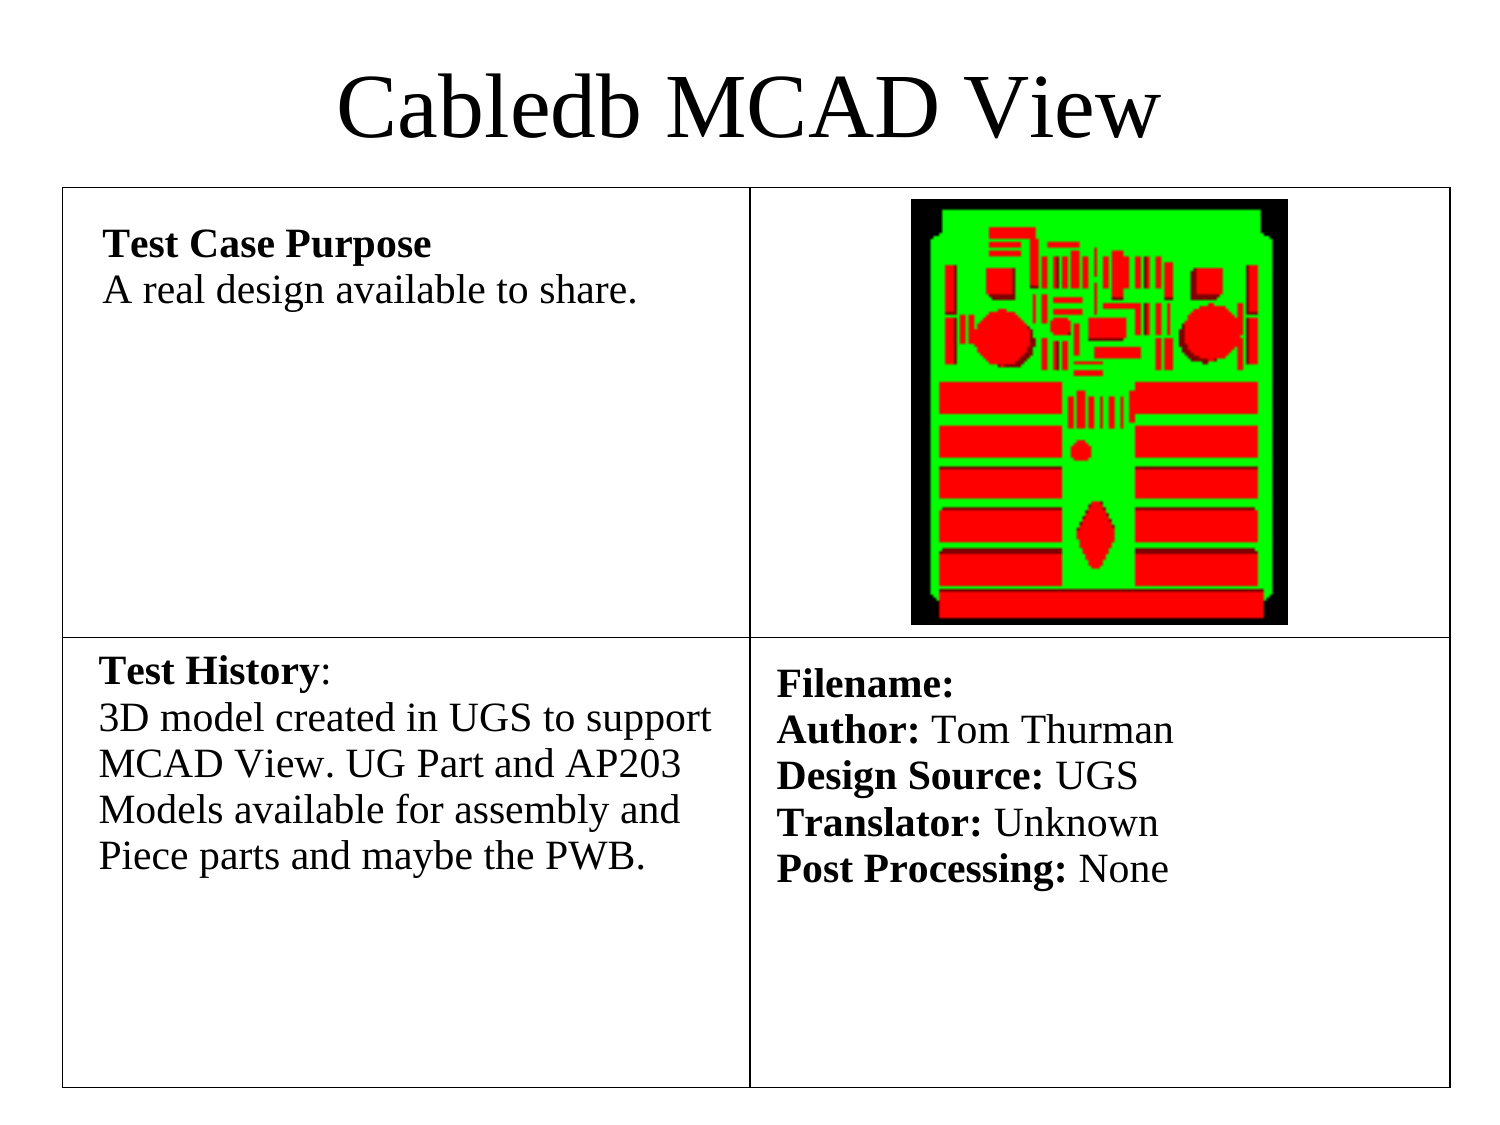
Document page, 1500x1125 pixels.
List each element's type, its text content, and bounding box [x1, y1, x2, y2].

text_box Filename: Author: Tom Thurman Design Source: UGS Translator: Unknown Post Processing: None [761, 652, 1190, 1010]
chart [911, 200, 1288, 625]
title Cabledb MCAD View [112, 12, 1388, 201]
text_box Test Case Purpose A real design available to share. [87, 212, 676, 321]
text_box Test History: 3D model created in UGS to support MCAD View. UG Part and AP203 Models available for assembly and Piece parts and maybe the PWB. [83, 639, 728, 887]
